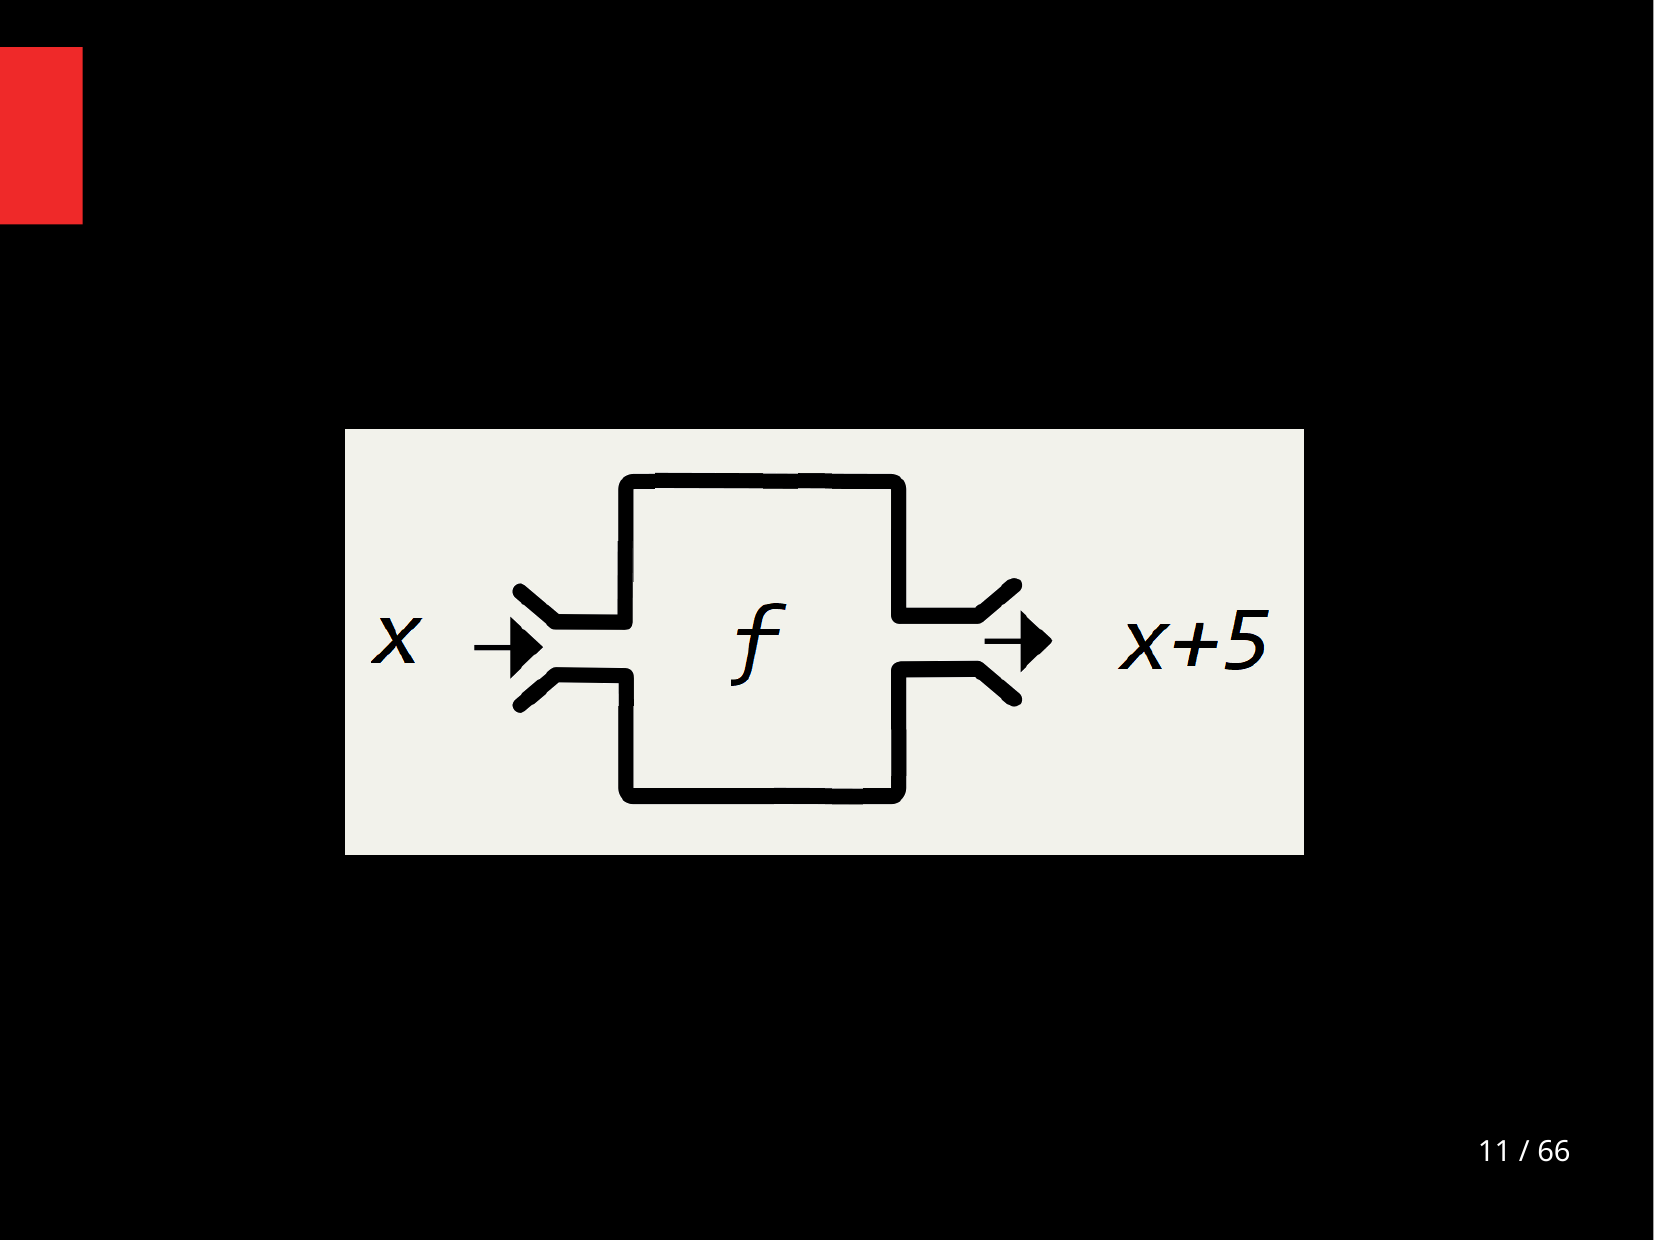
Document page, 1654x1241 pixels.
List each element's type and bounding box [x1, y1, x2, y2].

picture [345, 429, 1304, 856]
